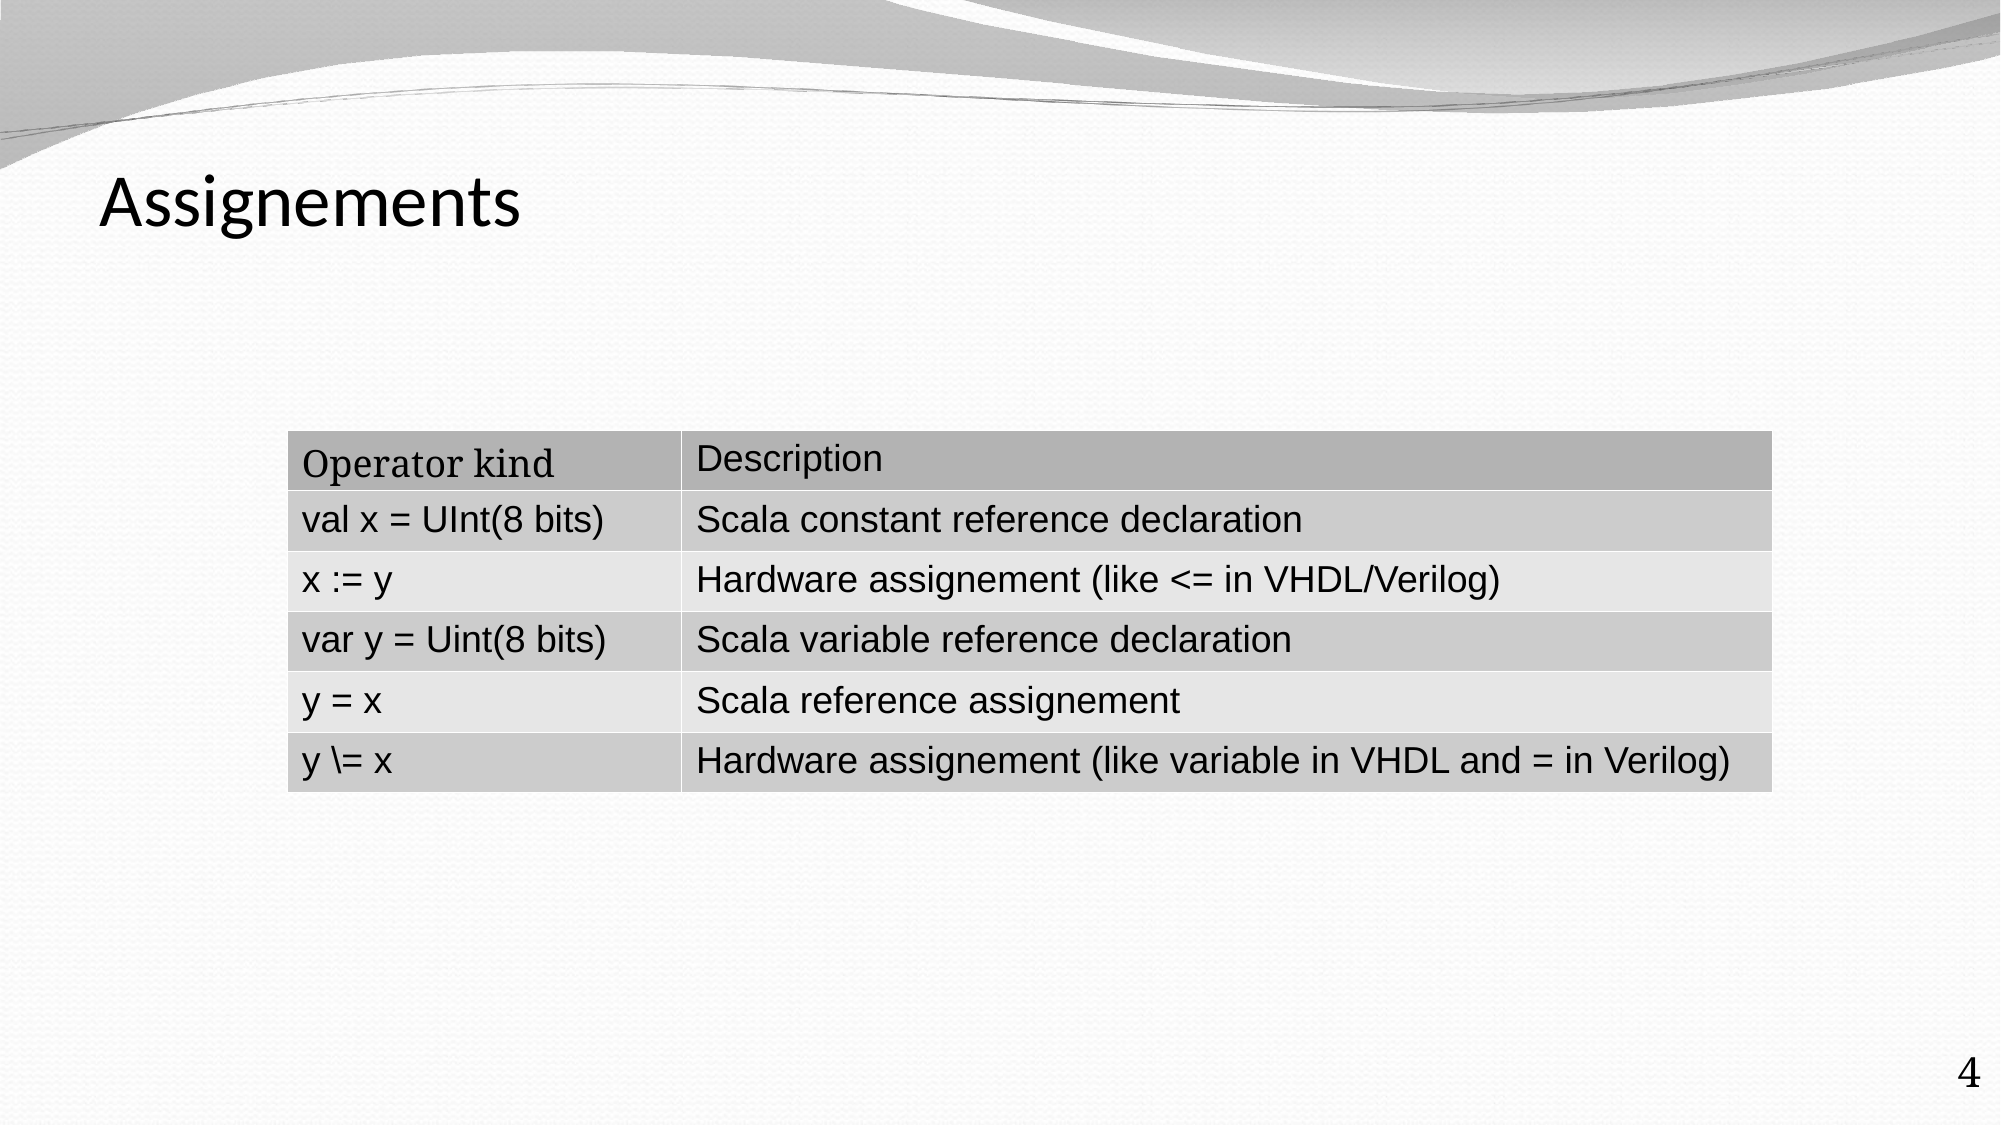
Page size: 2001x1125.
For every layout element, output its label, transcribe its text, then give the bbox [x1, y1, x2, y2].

table_cell Scala reference assignement [682, 672, 1772, 732]
table_cell Hardware assignement (like variable in VHDL and = in Verilog) [682, 733, 1772, 792]
table_cell val x = UInt(8 bits) [288, 491, 681, 551]
table_cell Scala variable reference declaration [682, 612, 1772, 671]
table_header Operator kind [288, 431, 681, 490]
table_cell var y = Uint(8 bits) [288, 612, 681, 671]
text_box <numéro> [1813, 1042, 1981, 1103]
picture [0, 0, 2001, 1125]
title Assignements [99, 54, 1985, 242]
table_cell Hardware assignement (like <= in VHDL/Verilog) [682, 552, 1772, 611]
table_cell y \= x [288, 733, 681, 792]
table_cell y = x [288, 672, 681, 732]
table_cell x := y [288, 552, 681, 611]
table_header Description [682, 431, 1772, 490]
table_cell Scala constant reference declaration [682, 491, 1772, 551]
